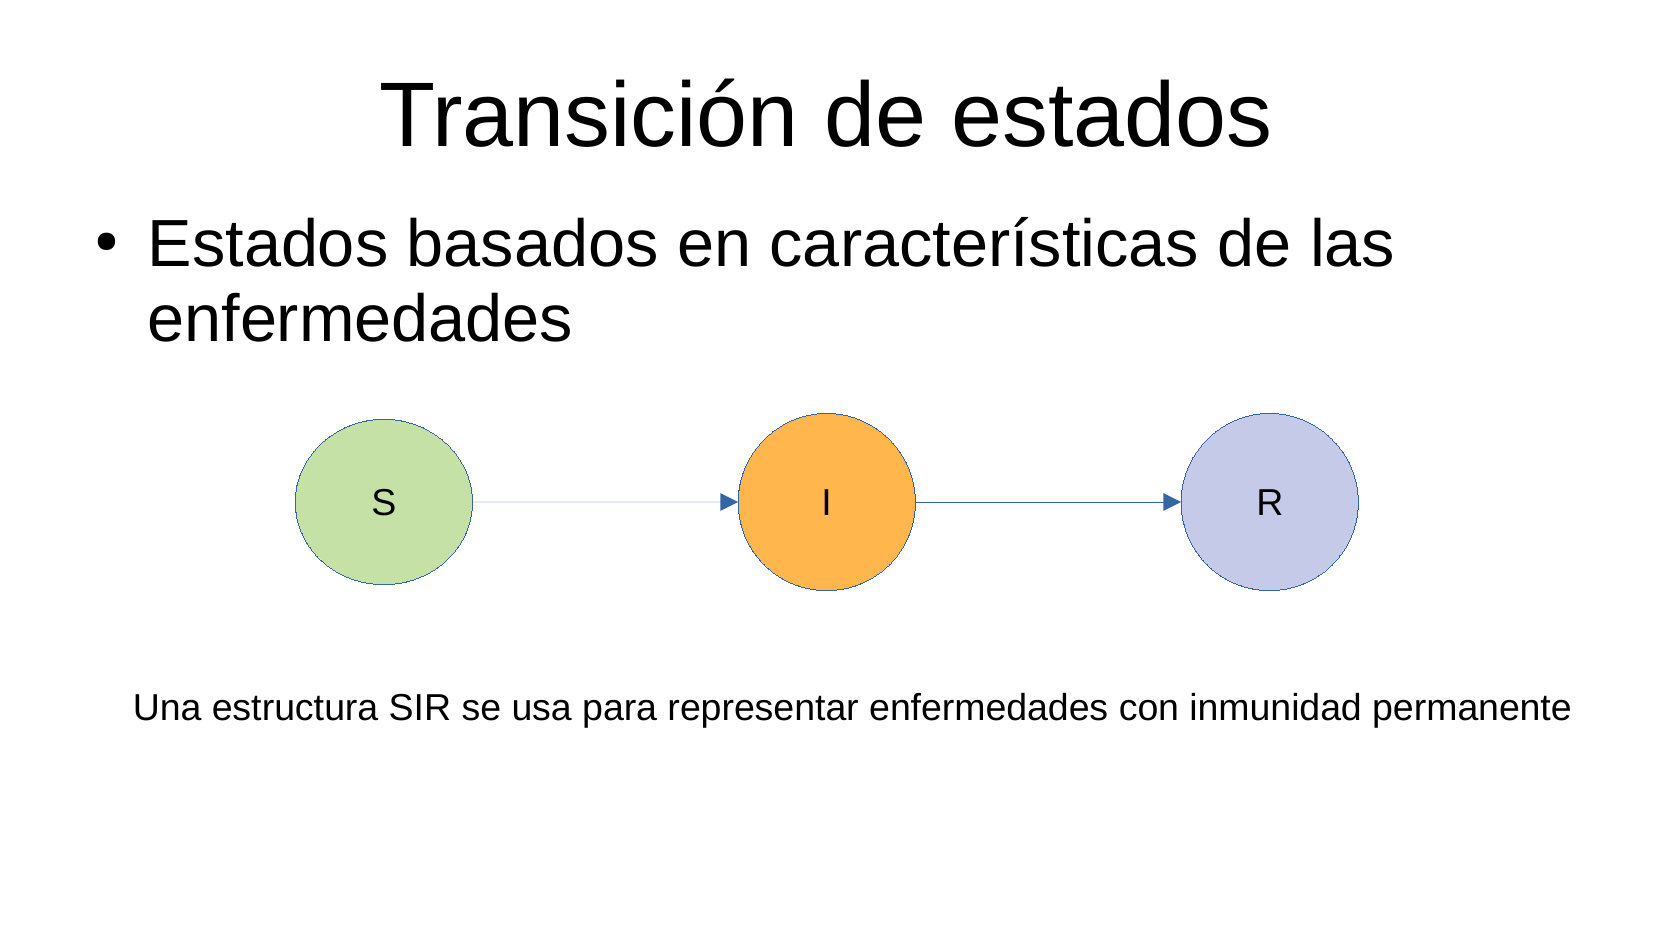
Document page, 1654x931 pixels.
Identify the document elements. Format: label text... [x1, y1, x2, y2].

title Transición de estados [82, 37, 1571, 193]
text_box I [738, 413, 916, 591]
text_box S [295, 419, 473, 585]
text_box Una estructura SIR se usa para representar enfermedades con inmunidad permanente [118, 679, 1595, 736]
list Estados basados en características de las enfermedades [76, 205, 1565, 746]
text_box R [1181, 413, 1359, 591]
